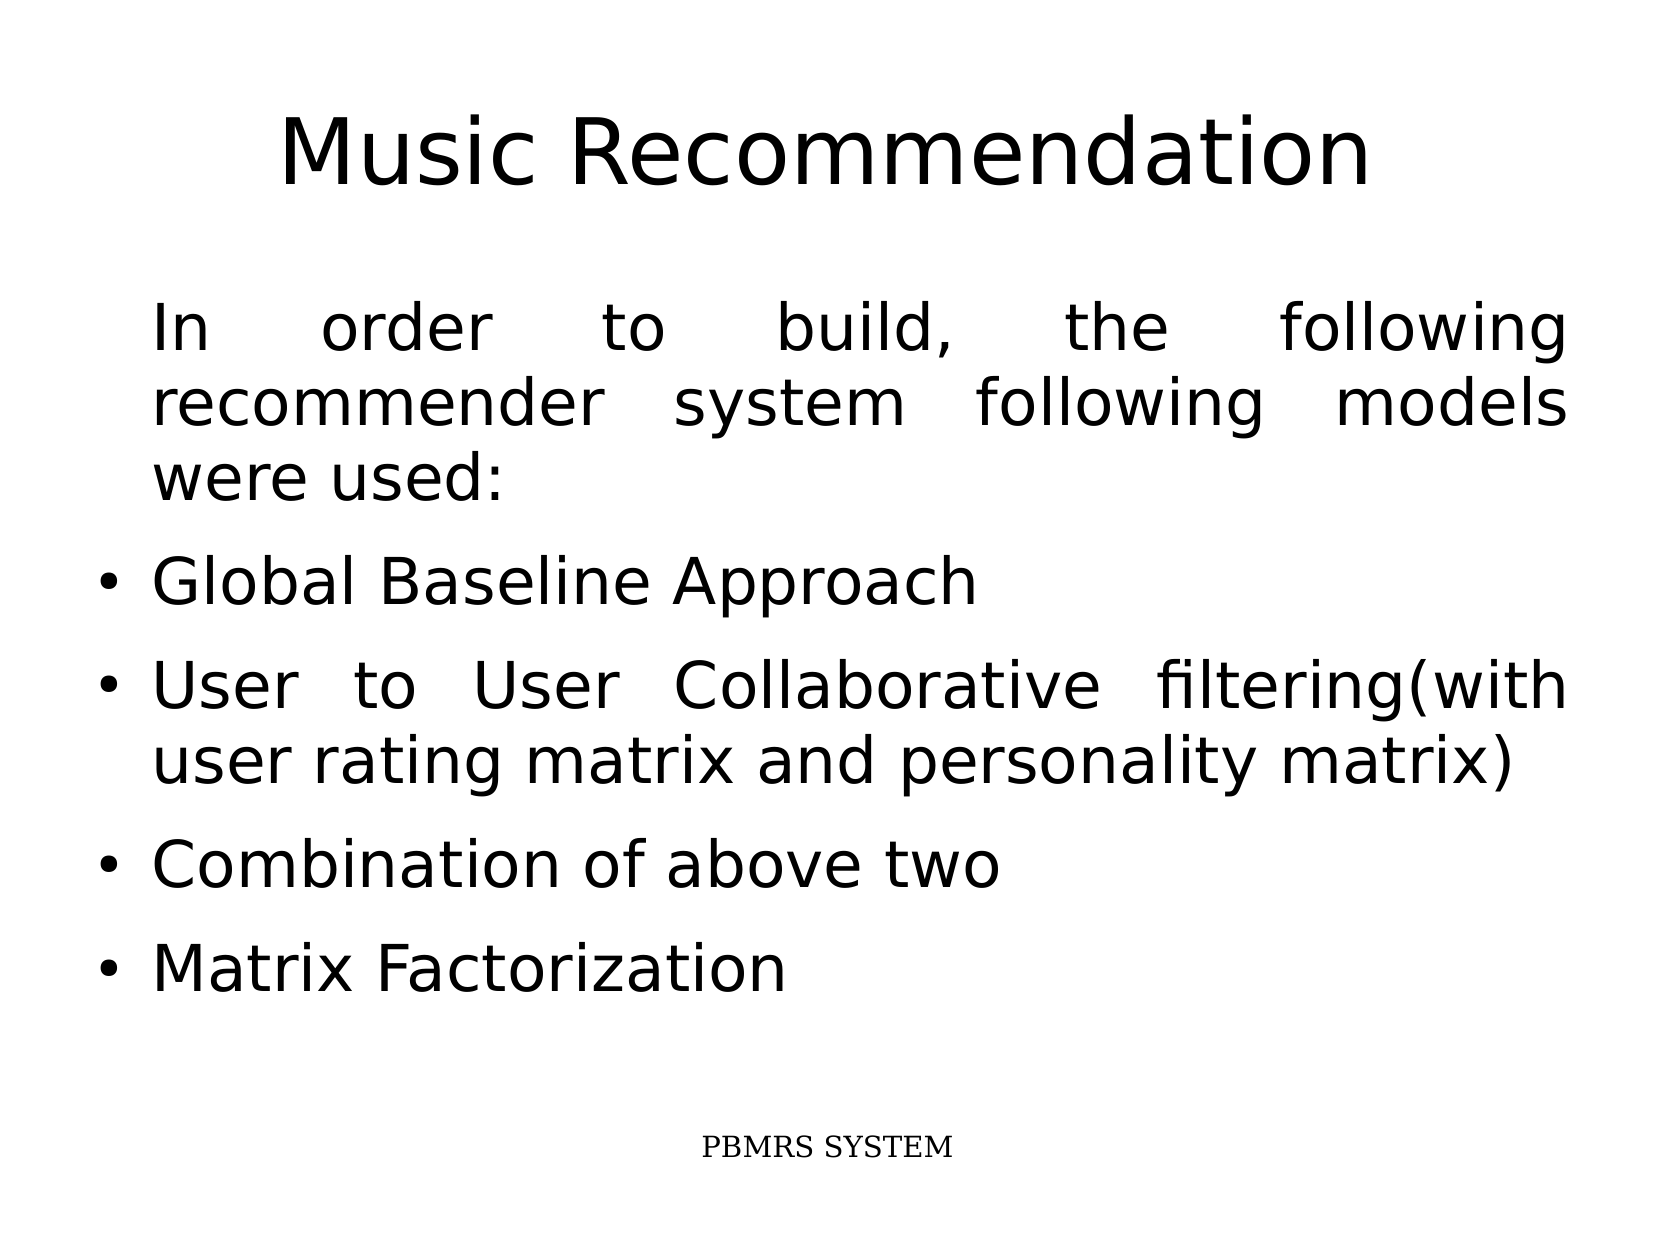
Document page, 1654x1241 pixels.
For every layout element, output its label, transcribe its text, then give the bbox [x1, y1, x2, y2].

list In order to build, the following recommender system following models were used: Global Baseline Approach User to User Collaborative filtering(with user rating matrix and personality matrix) Combination of above two Matrix Factorization [82, 290, 1571, 1010]
title Music Recommendation [82, 49, 1571, 257]
